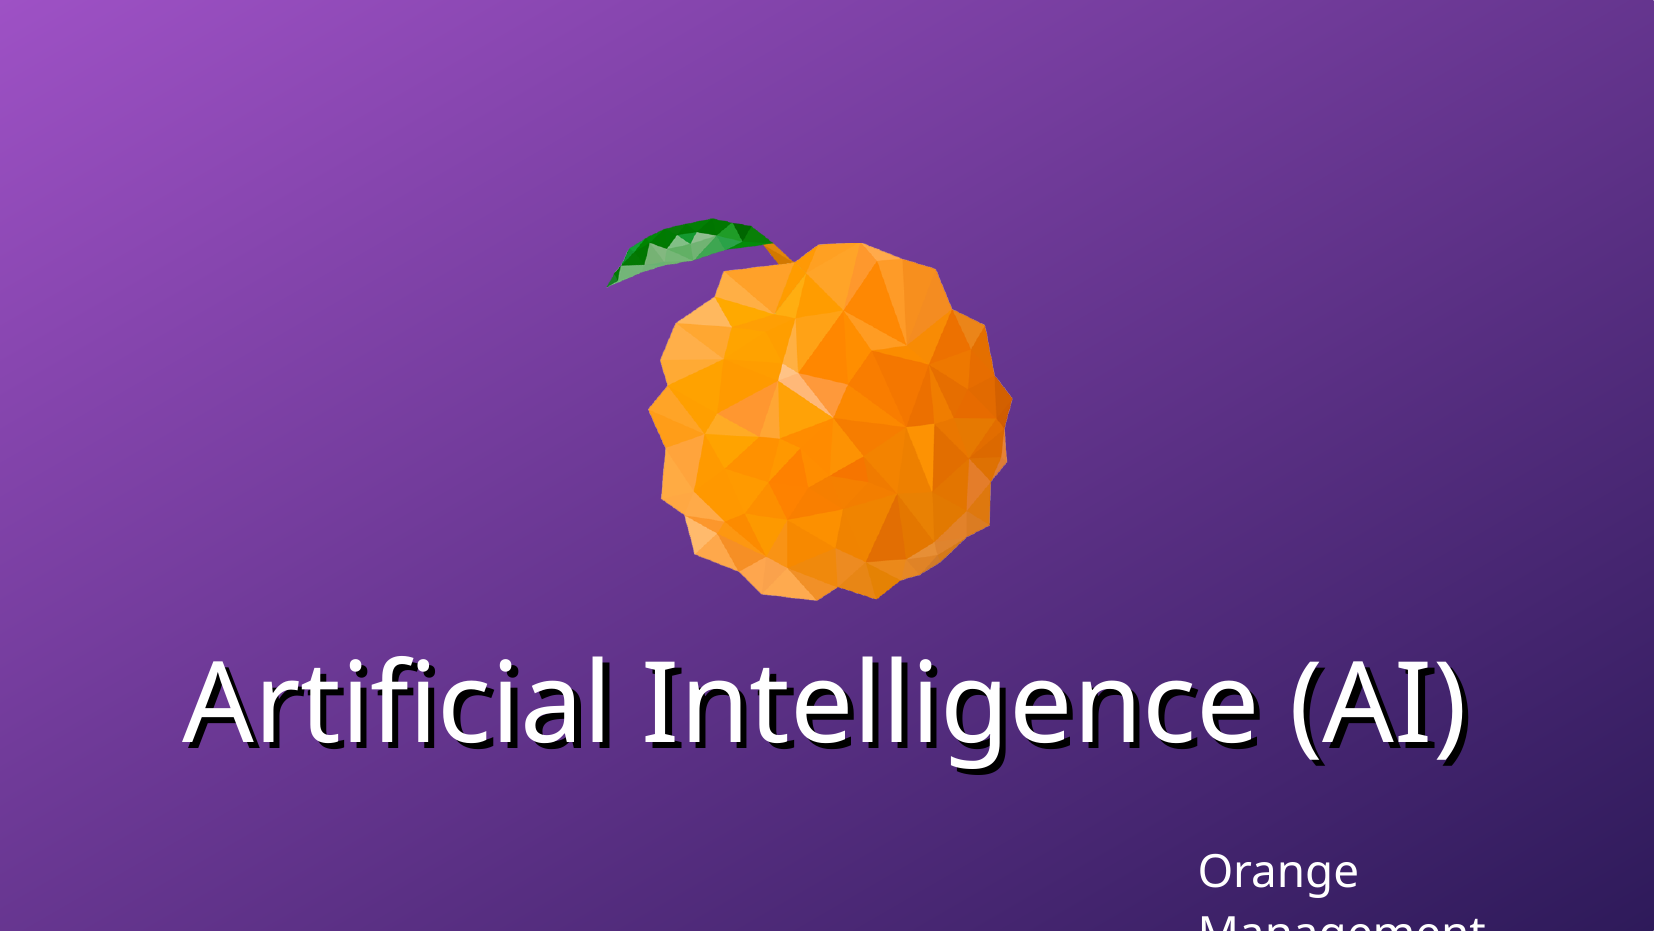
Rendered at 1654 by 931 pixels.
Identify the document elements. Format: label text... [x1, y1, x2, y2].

text_box [1450, 927, 1461, 931]
text_box [1205, 921, 1209, 931]
text_box Artificial Intelligence (AI) [105, 614, 1546, 781]
text_box [1381, 927, 1391, 931]
text_box [1396, 927, 1407, 931]
text_box Orange Management [1182, 830, 1648, 907]
text_box [1423, 927, 1434, 931]
text_box [1355, 927, 1366, 931]
text_box [1273, 927, 1284, 931]
picture [606, 218, 1013, 601]
text_box [1326, 927, 1337, 931]
text_box [0, 0, 1654, 931]
